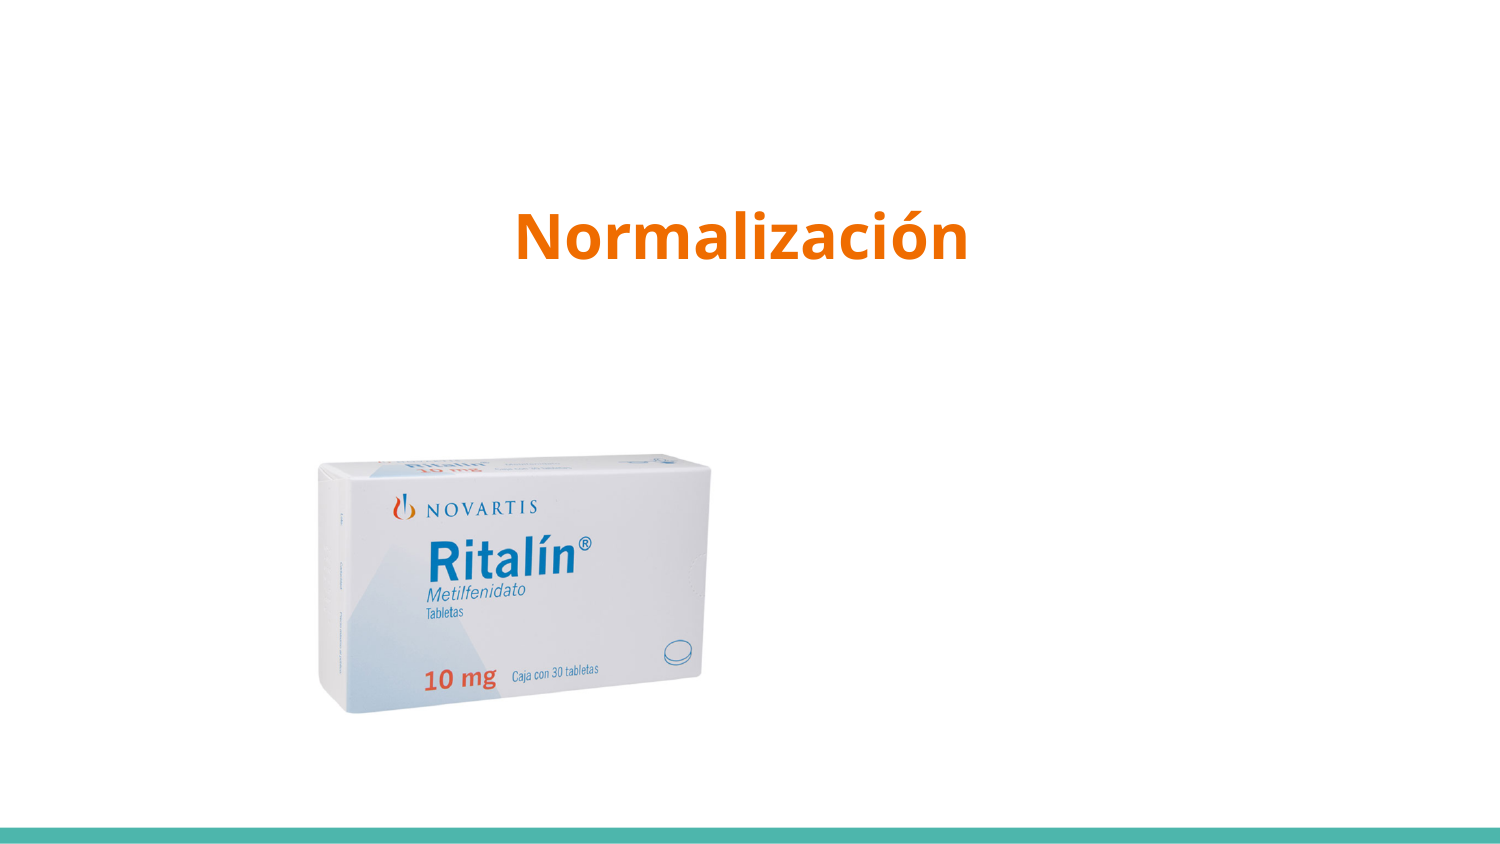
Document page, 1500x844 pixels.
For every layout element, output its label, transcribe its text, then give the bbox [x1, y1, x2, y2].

title Normalización [43, 177, 1441, 294]
picture [283, 342, 762, 821]
